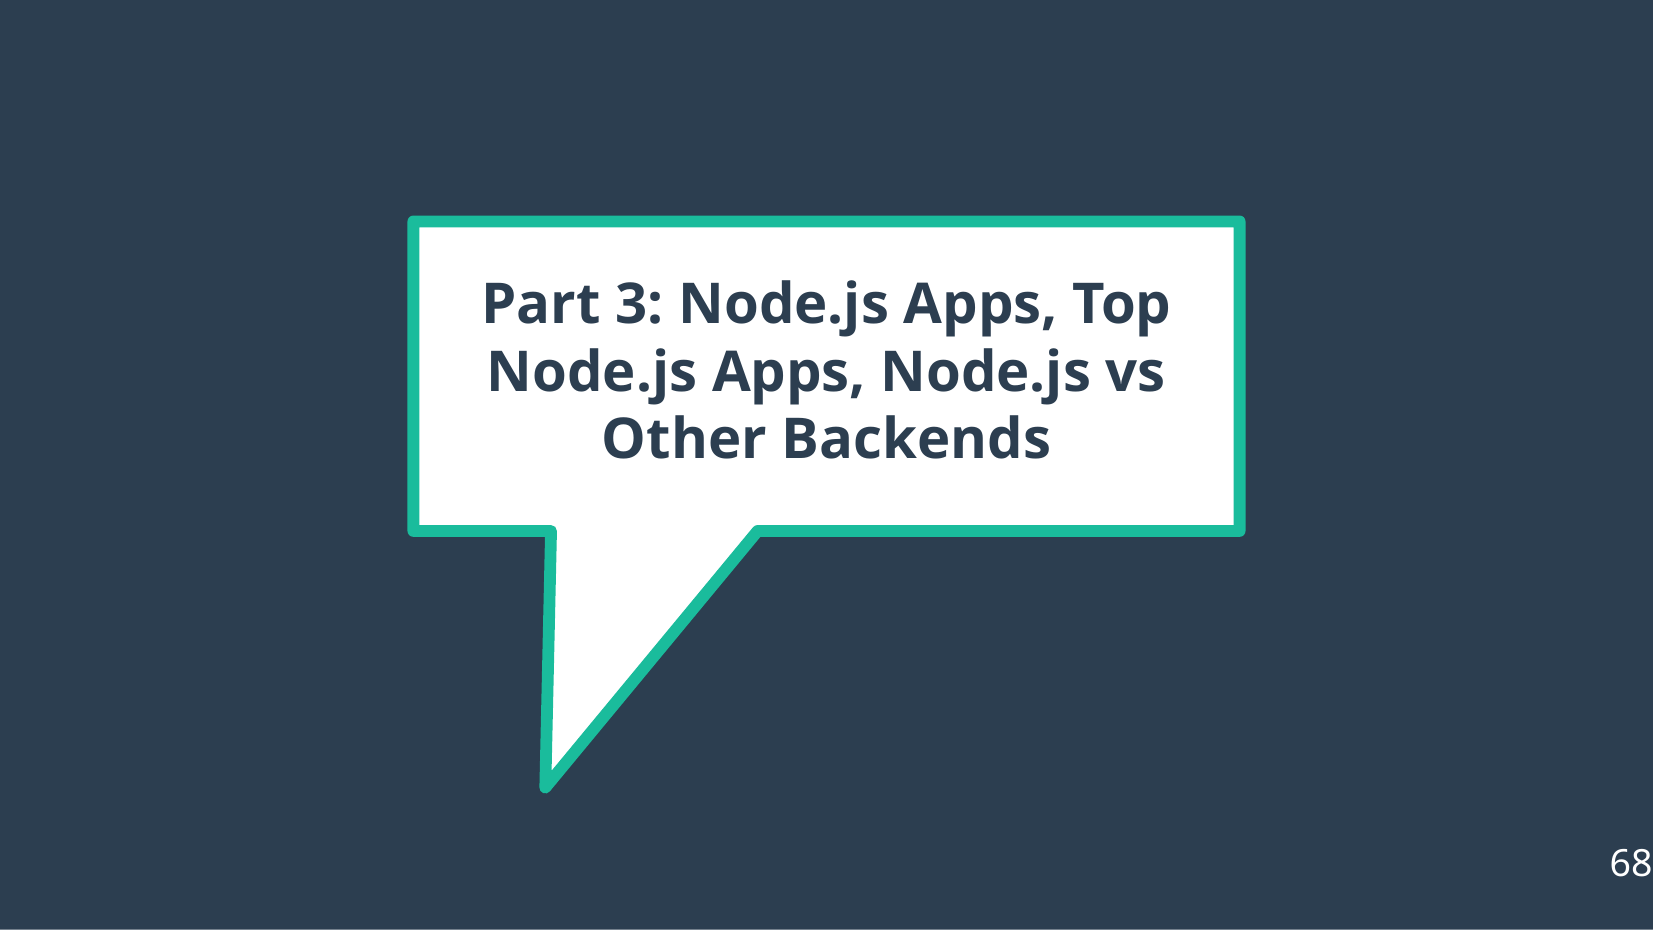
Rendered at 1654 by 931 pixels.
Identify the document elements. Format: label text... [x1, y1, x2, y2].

text_box 68 [1588, 830, 1654, 899]
title Part 3: Node.js Apps, Top Node.js Apps, Node.js vs Other Backends [442, 236, 1211, 502]
